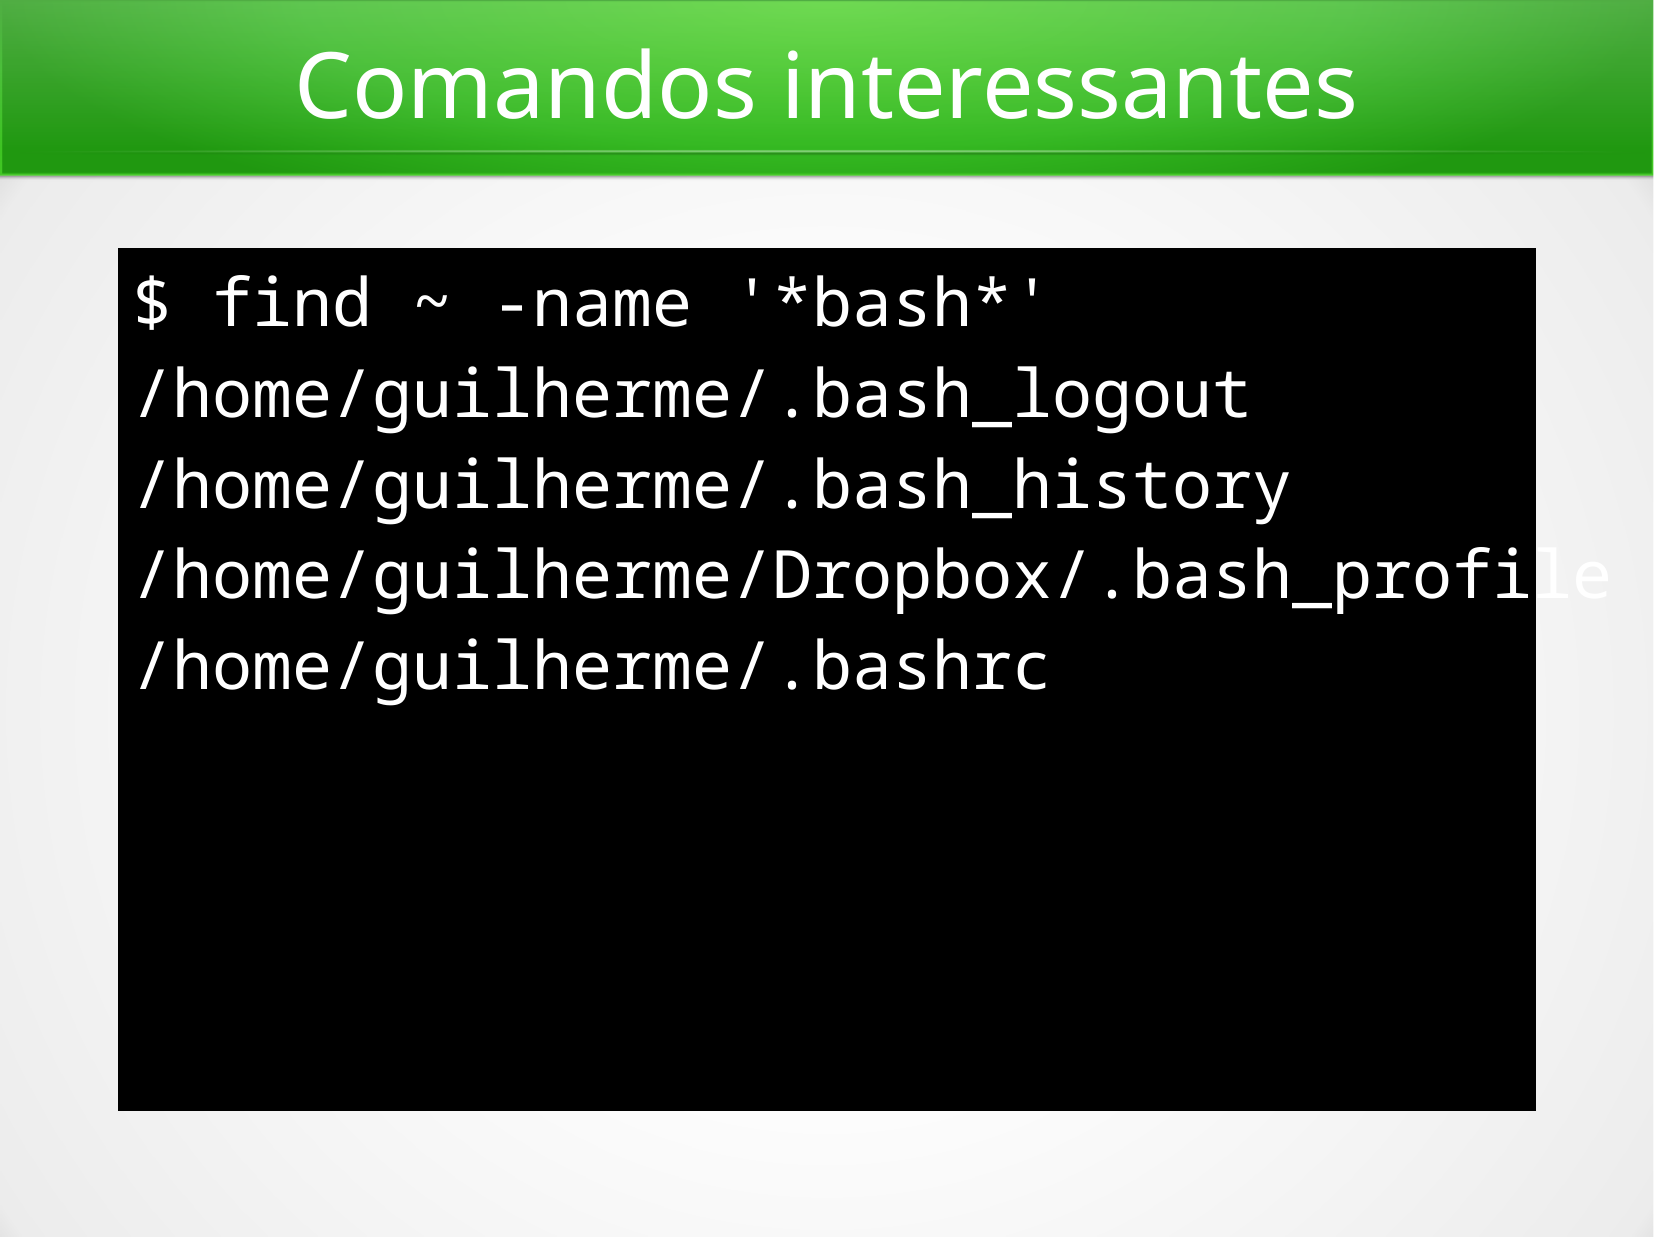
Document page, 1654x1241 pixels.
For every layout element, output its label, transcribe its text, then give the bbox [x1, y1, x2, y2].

picture [0, 0, 1654, 1237]
title Comandos interessantes [82, 11, 1571, 154]
text_box $ find ~ -name '*bash*' /home/guilherme/.bash_logout /home/guilherme/.bash_history /home/guilherme/Dropbox/.bash_profile /home/guilherme/.bashrc [118, 248, 1536, 1111]
